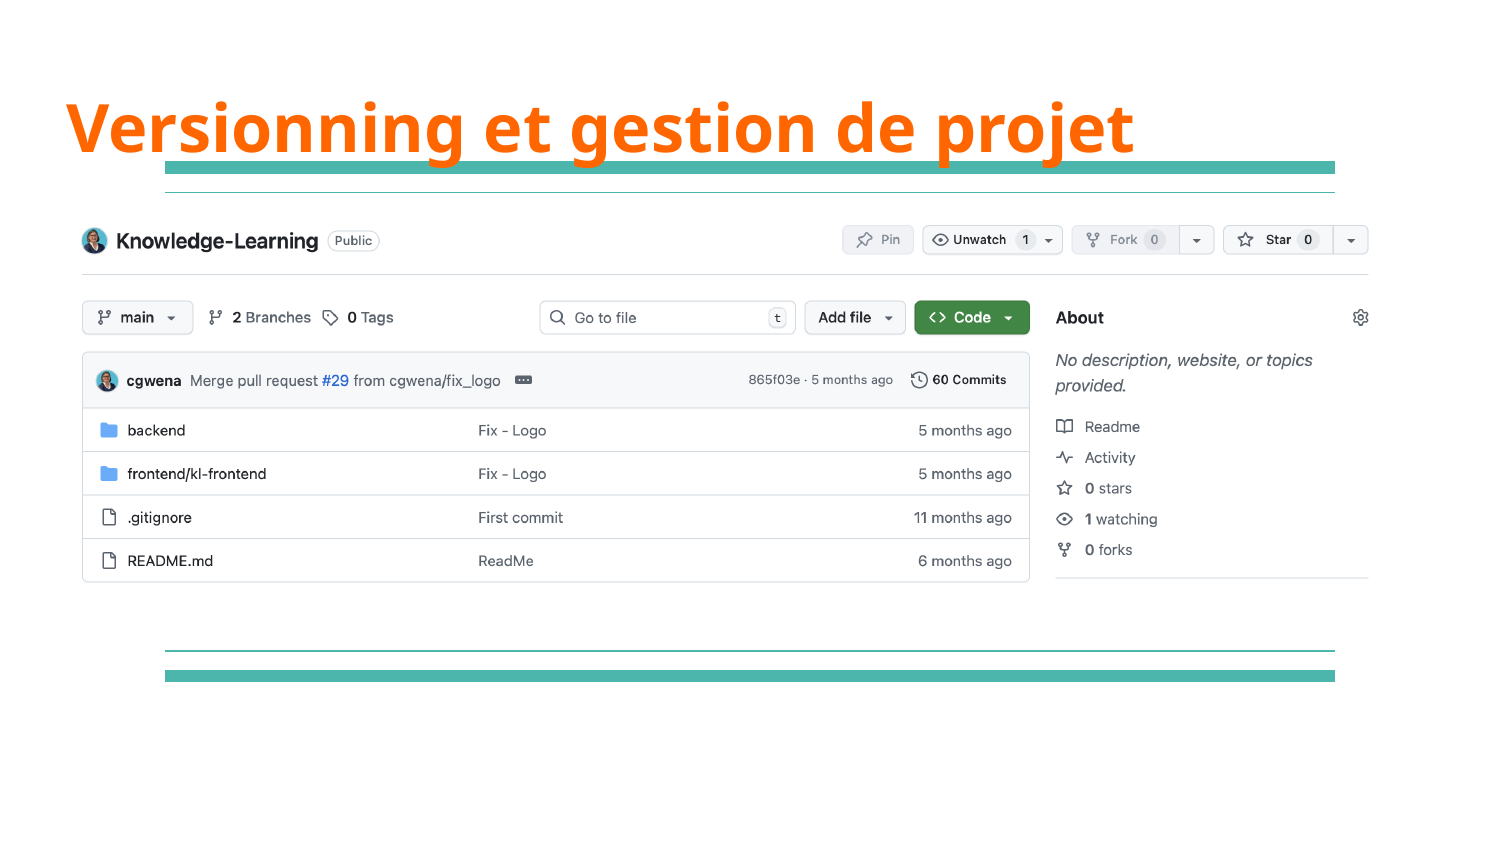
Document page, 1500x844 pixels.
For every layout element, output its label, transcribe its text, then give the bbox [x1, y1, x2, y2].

picture [62, 212, 1406, 592]
title Versionning et gestion de projet [51, 70, 1450, 187]
